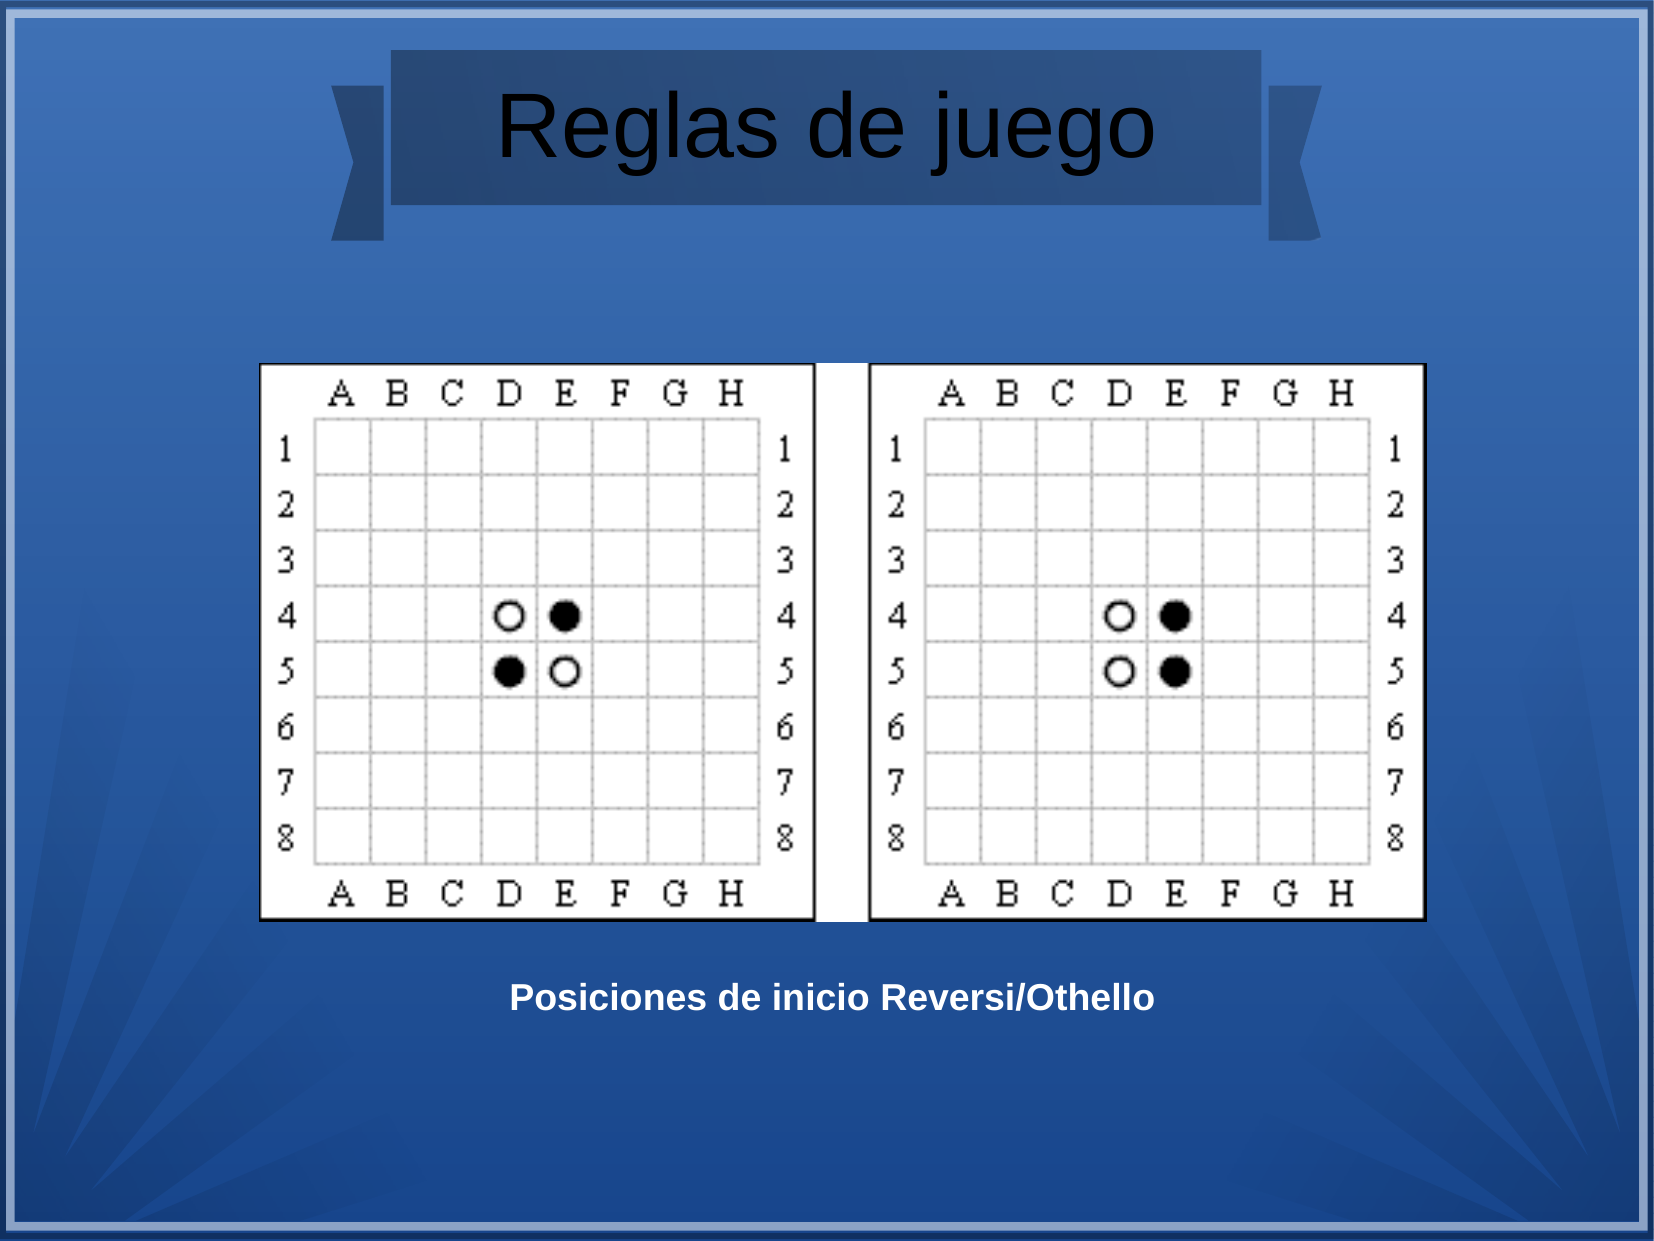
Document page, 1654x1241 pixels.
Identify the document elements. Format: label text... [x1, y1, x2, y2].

picture [259, 363, 1427, 922]
title Reglas de juego [389, 47, 1264, 205]
text_box Posiciones de inicio Reversi/Othello [236, 968, 1430, 1026]
